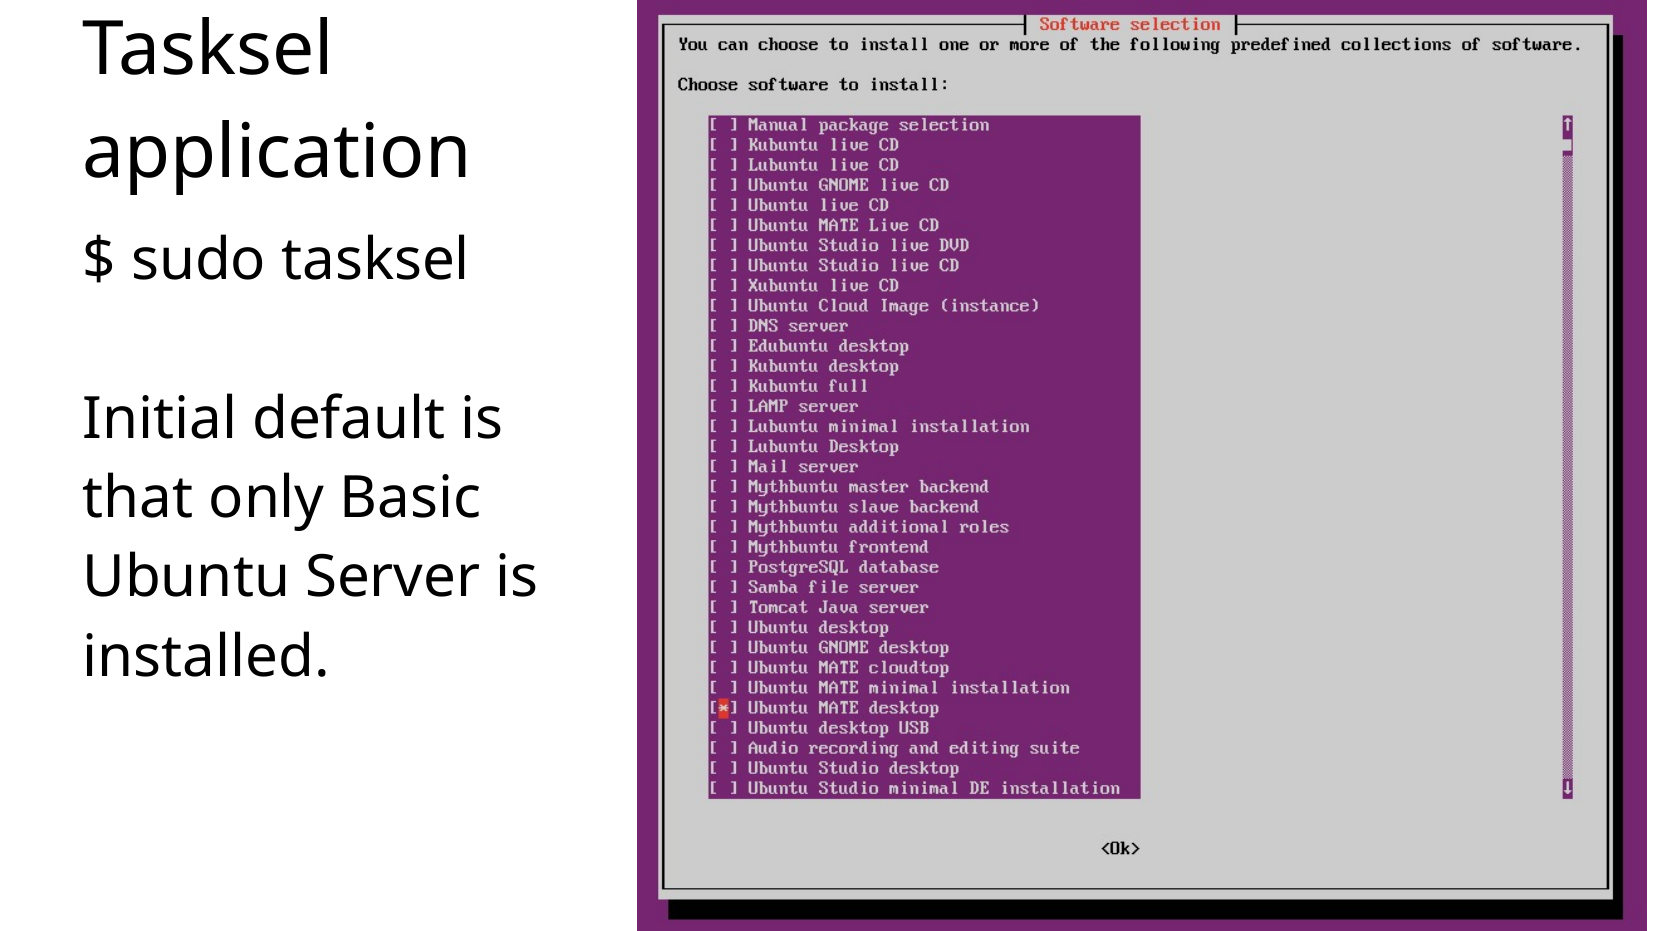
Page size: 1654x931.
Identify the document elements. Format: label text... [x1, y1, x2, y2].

picture [637, 0, 1647, 931]
title Tasksel application [82, 21, 567, 172]
subtitle $ sudo tasksel Initial default is that only Basic Ubuntu Server is installed. [82, 260, 591, 650]
